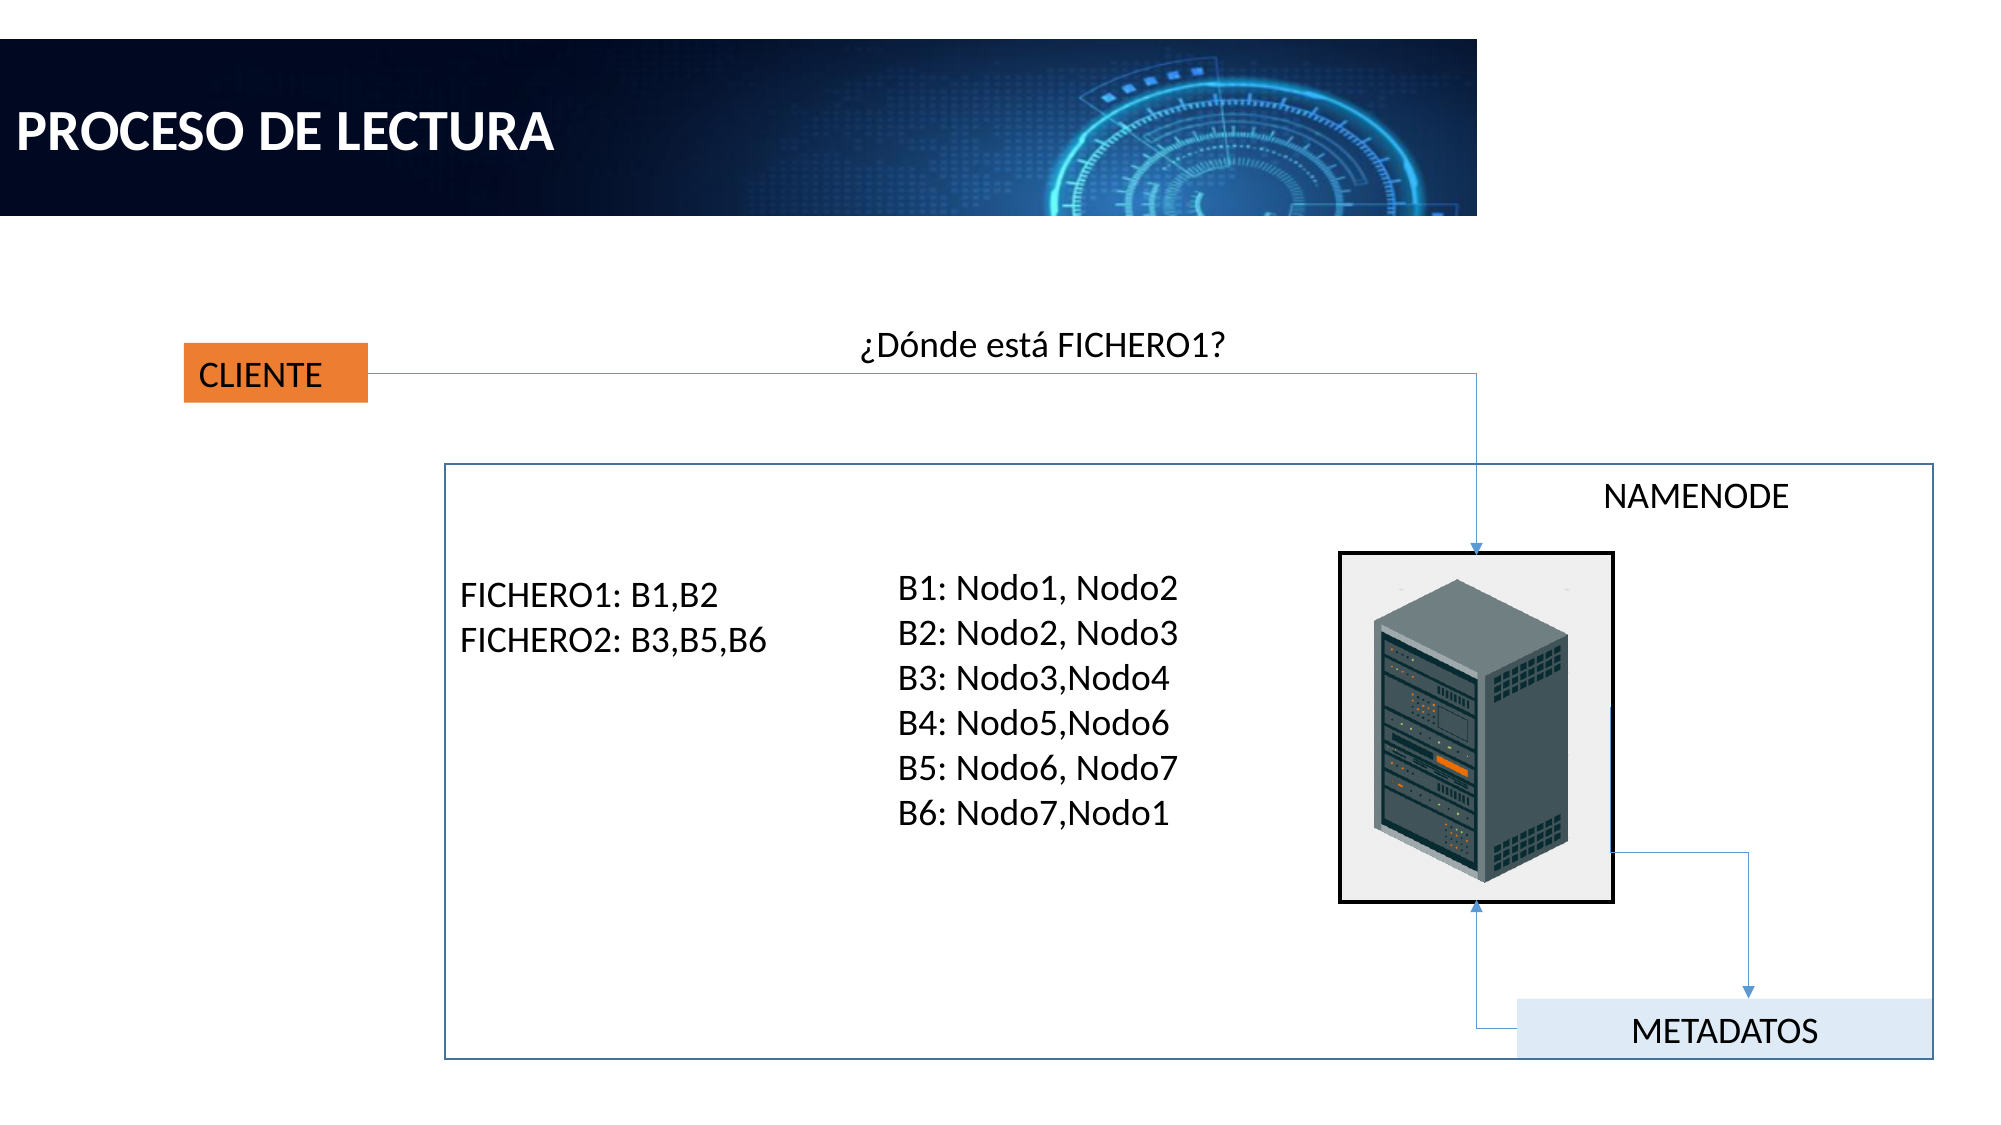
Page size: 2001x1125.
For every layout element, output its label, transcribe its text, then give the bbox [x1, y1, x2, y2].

picture [0, 39, 1477, 216]
text_box PROCESO DE LECTURA [1, 84, 570, 170]
text_box ¿Dónde está FICHERO1? [844, 312, 1274, 373]
text_box CLIENTE [183, 342, 368, 403]
text_box NAMENODE [1588, 465, 1809, 524]
text_box B1: Nodo1, Nodo2 B2: Nodo2, Nodo3 B3: Nodo3,Nodo4 B4: Nodo5,Nodo6 B5: Nodo6, Nodo7 B6: Nodo7,Nodo1 [883, 555, 1243, 841]
text_box METADATOS [1517, 998, 1932, 1058]
picture [1342, 555, 1611, 900]
text_box FICHERO1: B1,B2 FICHERO2: B3,B5,B6 [446, 562, 806, 668]
